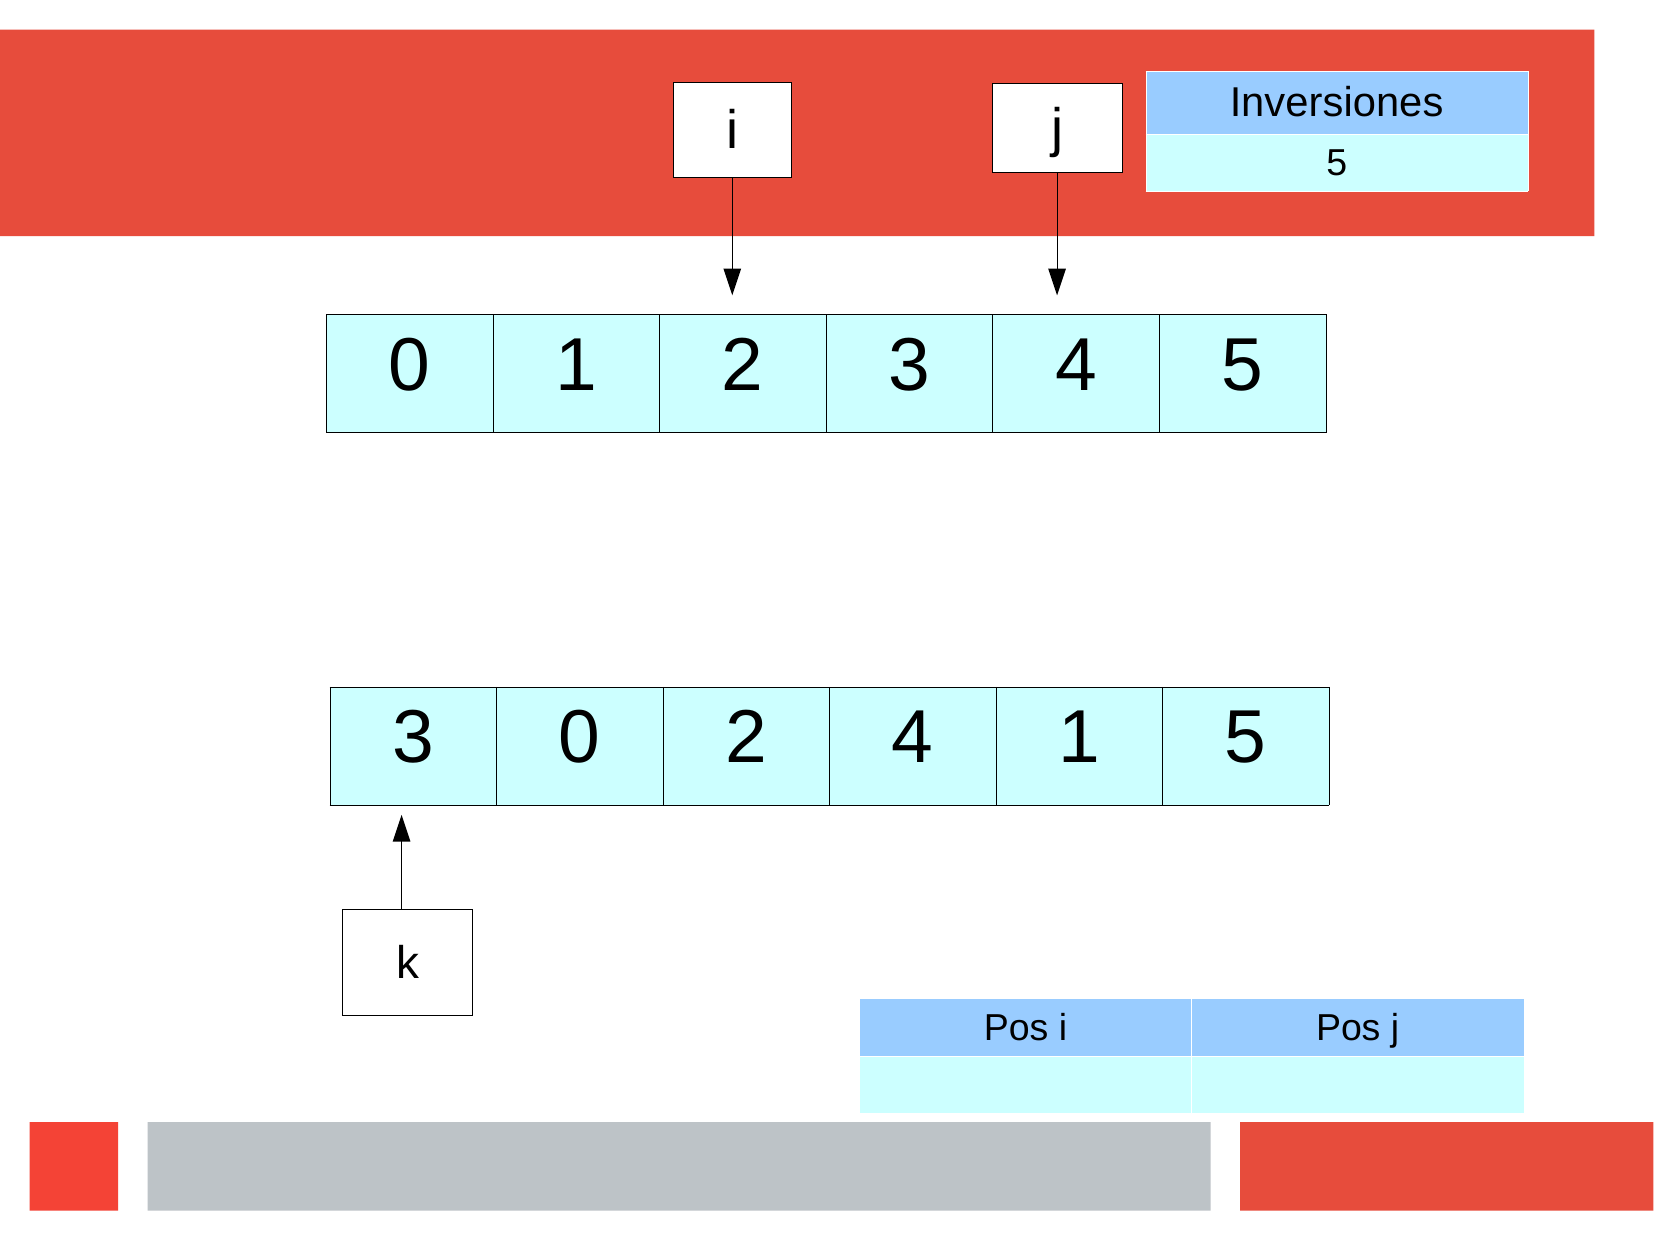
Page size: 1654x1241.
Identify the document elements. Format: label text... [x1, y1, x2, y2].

table_header 5 [1160, 315, 1326, 432]
table_header Pos j [1192, 999, 1524, 1056]
table_header 3 [331, 688, 496, 805]
table_header 1 [997, 688, 1162, 805]
table_header 0 [327, 315, 493, 432]
text_box j [992, 83, 1123, 173]
table_header Pos i [860, 999, 1191, 1056]
table_header 5 [1163, 688, 1329, 805]
table_header 4 [993, 315, 1159, 432]
table_header 1 [494, 315, 659, 432]
table_header 2 [660, 315, 826, 432]
text_box k [342, 909, 473, 1016]
table_cell 5 [1147, 135, 1528, 191]
table_header Inversiones [1147, 72, 1528, 134]
table_header 2 [664, 688, 829, 805]
table_cell [1192, 1057, 1524, 1113]
table_header 3 [827, 315, 992, 432]
text_box i [673, 82, 792, 178]
table_cell [860, 1057, 1191, 1113]
table_header 0 [497, 688, 663, 805]
table_header 4 [830, 688, 996, 805]
